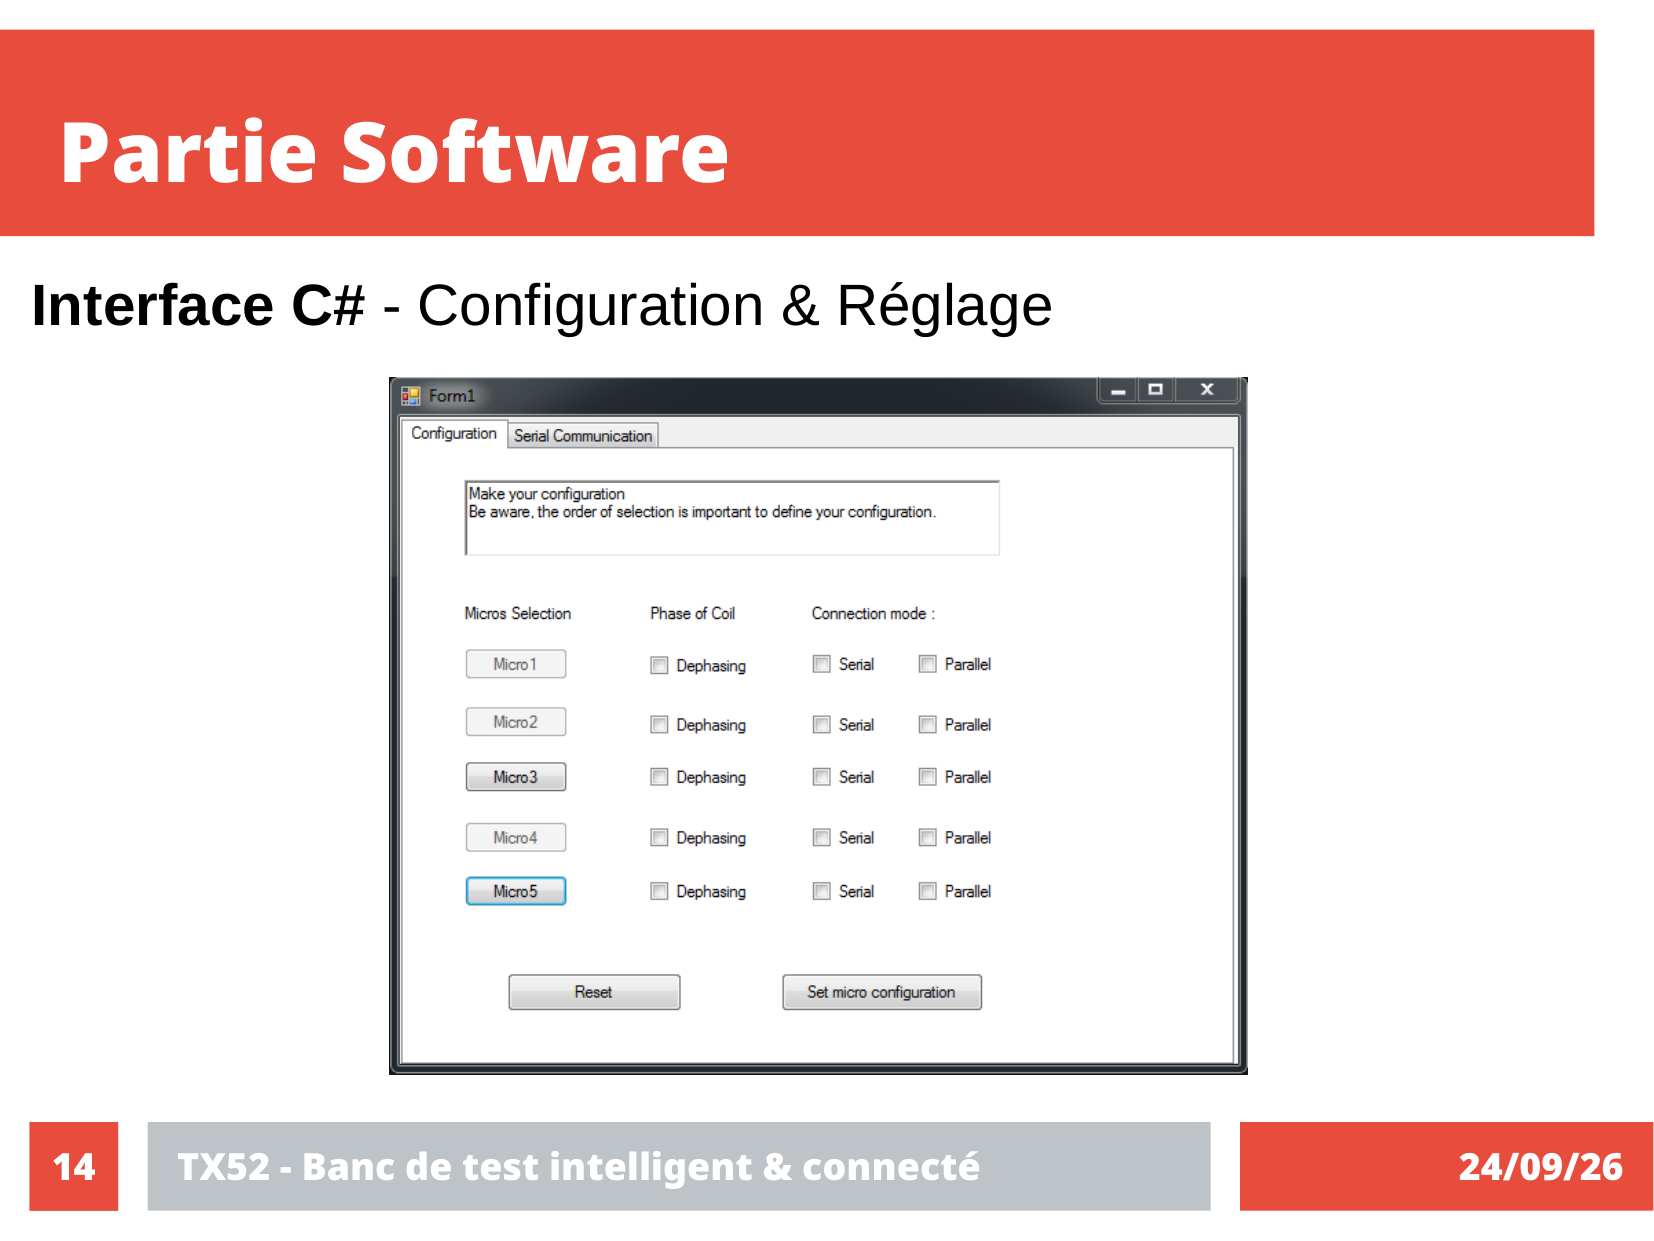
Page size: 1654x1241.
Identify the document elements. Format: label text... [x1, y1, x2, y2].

title Partie Software [59, 59, 1595, 207]
picture [389, 377, 1248, 1075]
text_box Interface C# - Configuration & Réglage [17, 259, 1070, 346]
